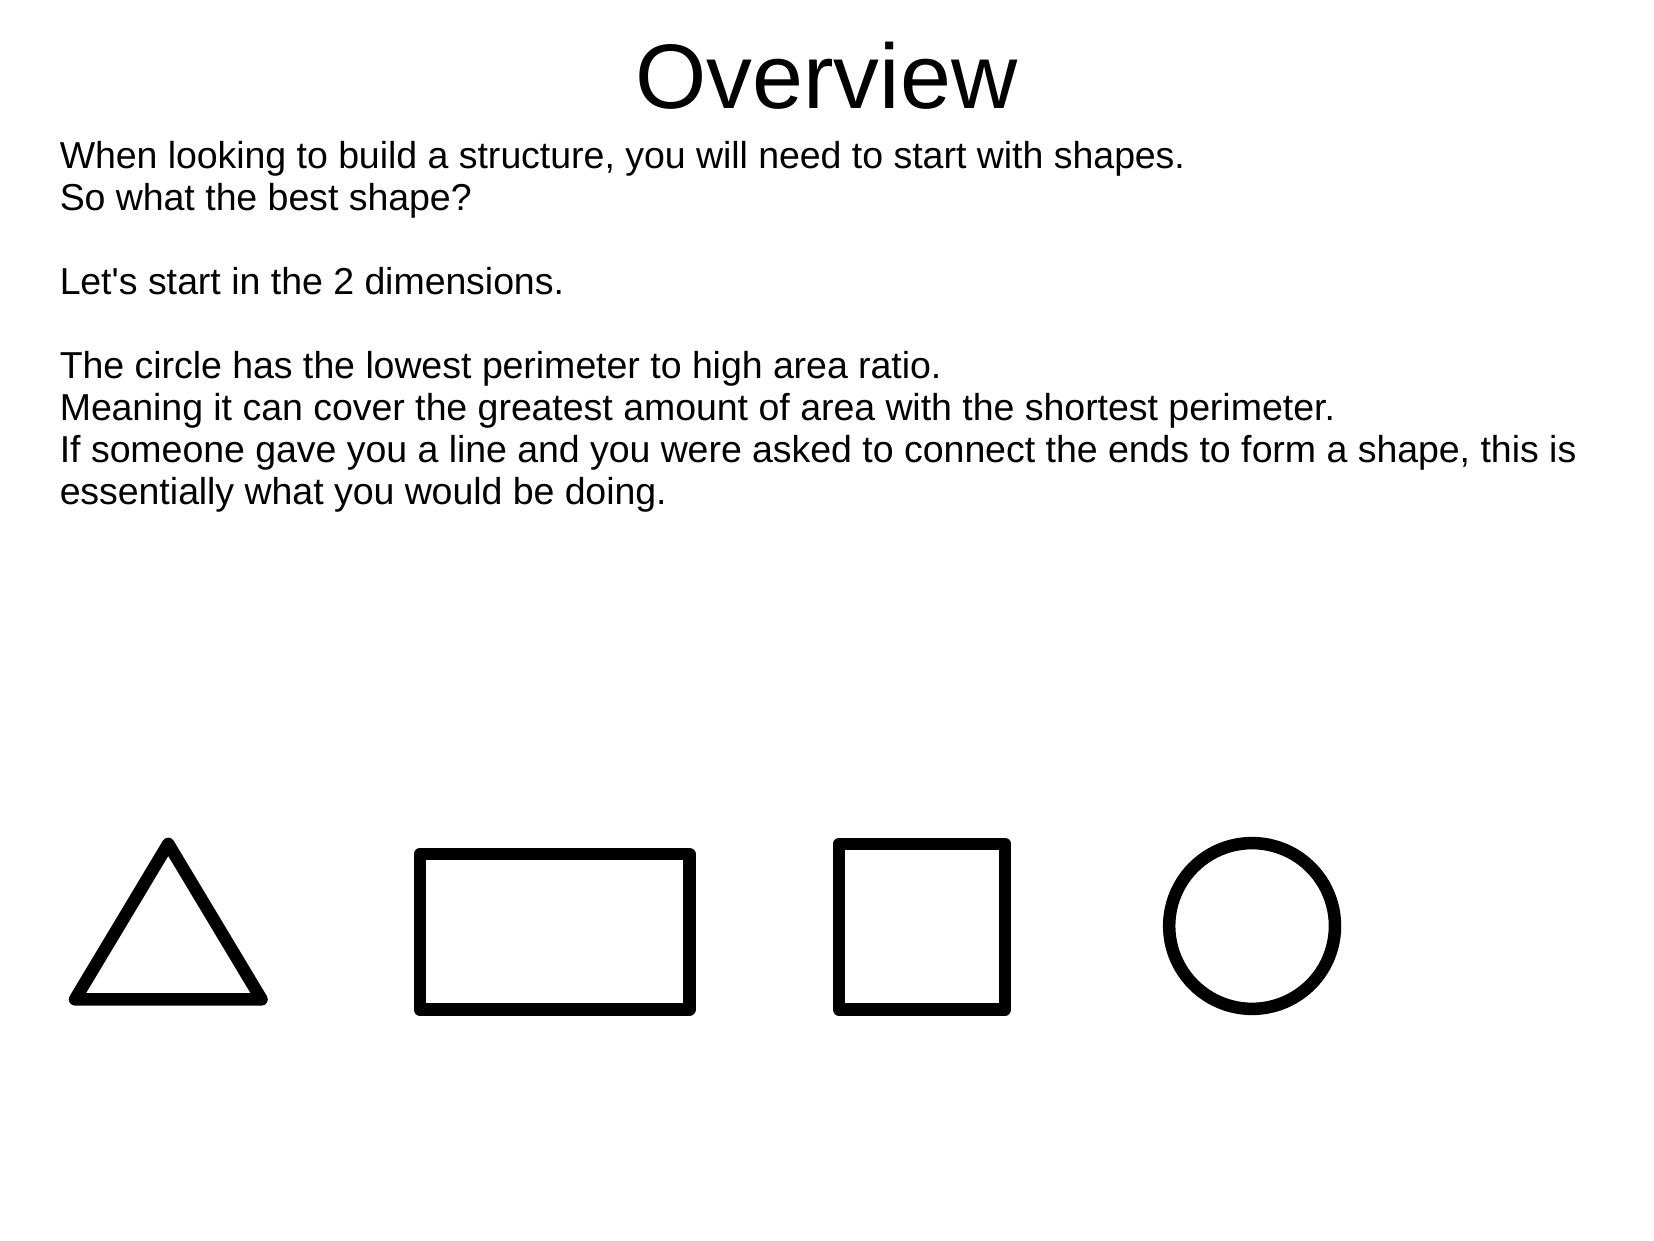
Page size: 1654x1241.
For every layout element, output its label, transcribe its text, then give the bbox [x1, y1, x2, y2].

text_box [1169, 843, 1336, 1009]
text_box [419, 854, 690, 1010]
text_box When looking to build a structure, you will need to start with shapes. So what the best shape? Let's start in the 2 dimensions. The circle has the lowest perimeter to high area ratio. Meaning it can cover the greatest amount of area with the shortest perimeter. If someone gave you a line and you were asked to connect the ends to form a shape, this is essentially what you would be doing. [45, 126, 1606, 605]
text_box [839, 843, 1005, 1010]
title Overview [82, 25, 1571, 126]
text_box [75, 843, 262, 1000]
